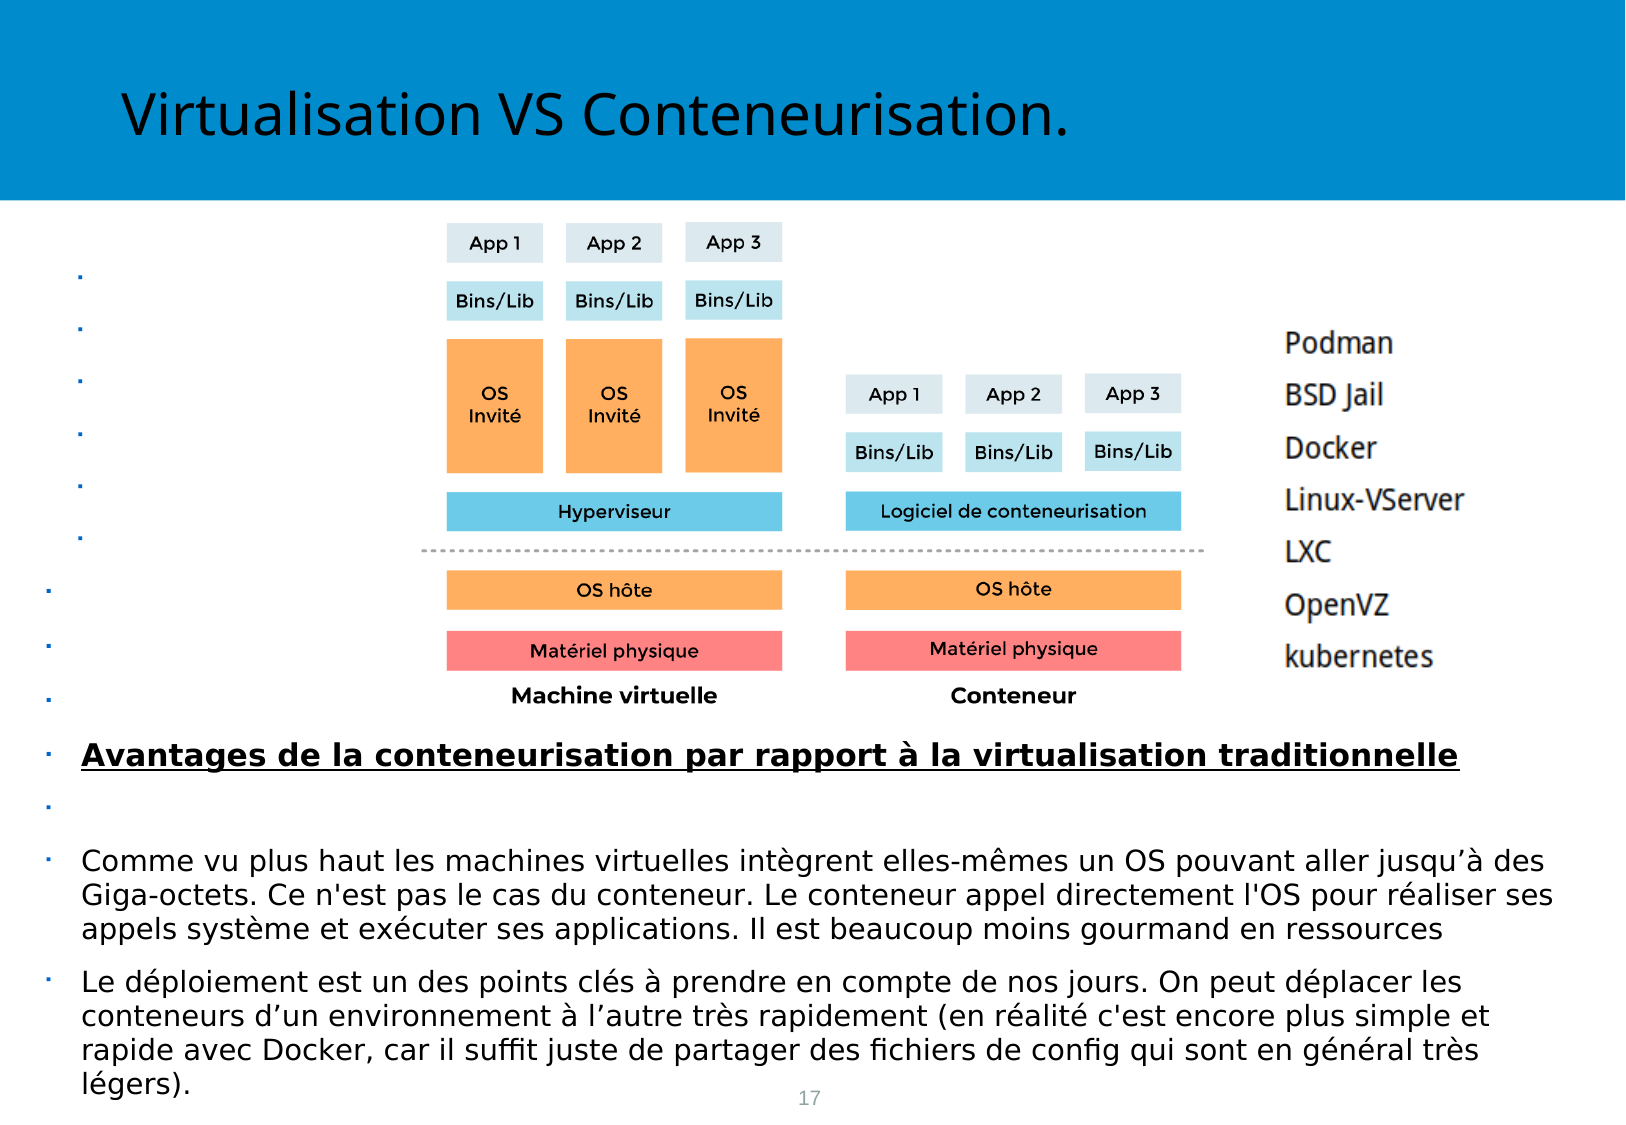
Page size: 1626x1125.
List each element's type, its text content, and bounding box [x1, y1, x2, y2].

list Avantages de la conteneurisation par rapport à la virtualisation traditionnelle Comme vu plus haut les machines virtuelles intègrent elles-mêmes un OS pouvant aller jusqu’à des Giga-octets. Ce n'est pas le cas du conteneur. Le conteneur appel directement l'OS pour réaliser ses appels système et exécuter ses applications. Il est beaucoup moins gourmand en ressources Le déploiement est un des points clés à prendre en compte de nos jours. On peut déplacer les conteneurs d’un environnement à l’autre très rapidement (en réalité c'est encore plus simple et rapide avec Docker, car il suffit juste de partager des fichiers de config qui sont en général très légers). [37, 262, 1576, 1125]
picture [1275, 310, 1491, 713]
title Virtualisation VS Conteneurisation. [121, 37, 1573, 188]
picture [400, 211, 1226, 713]
